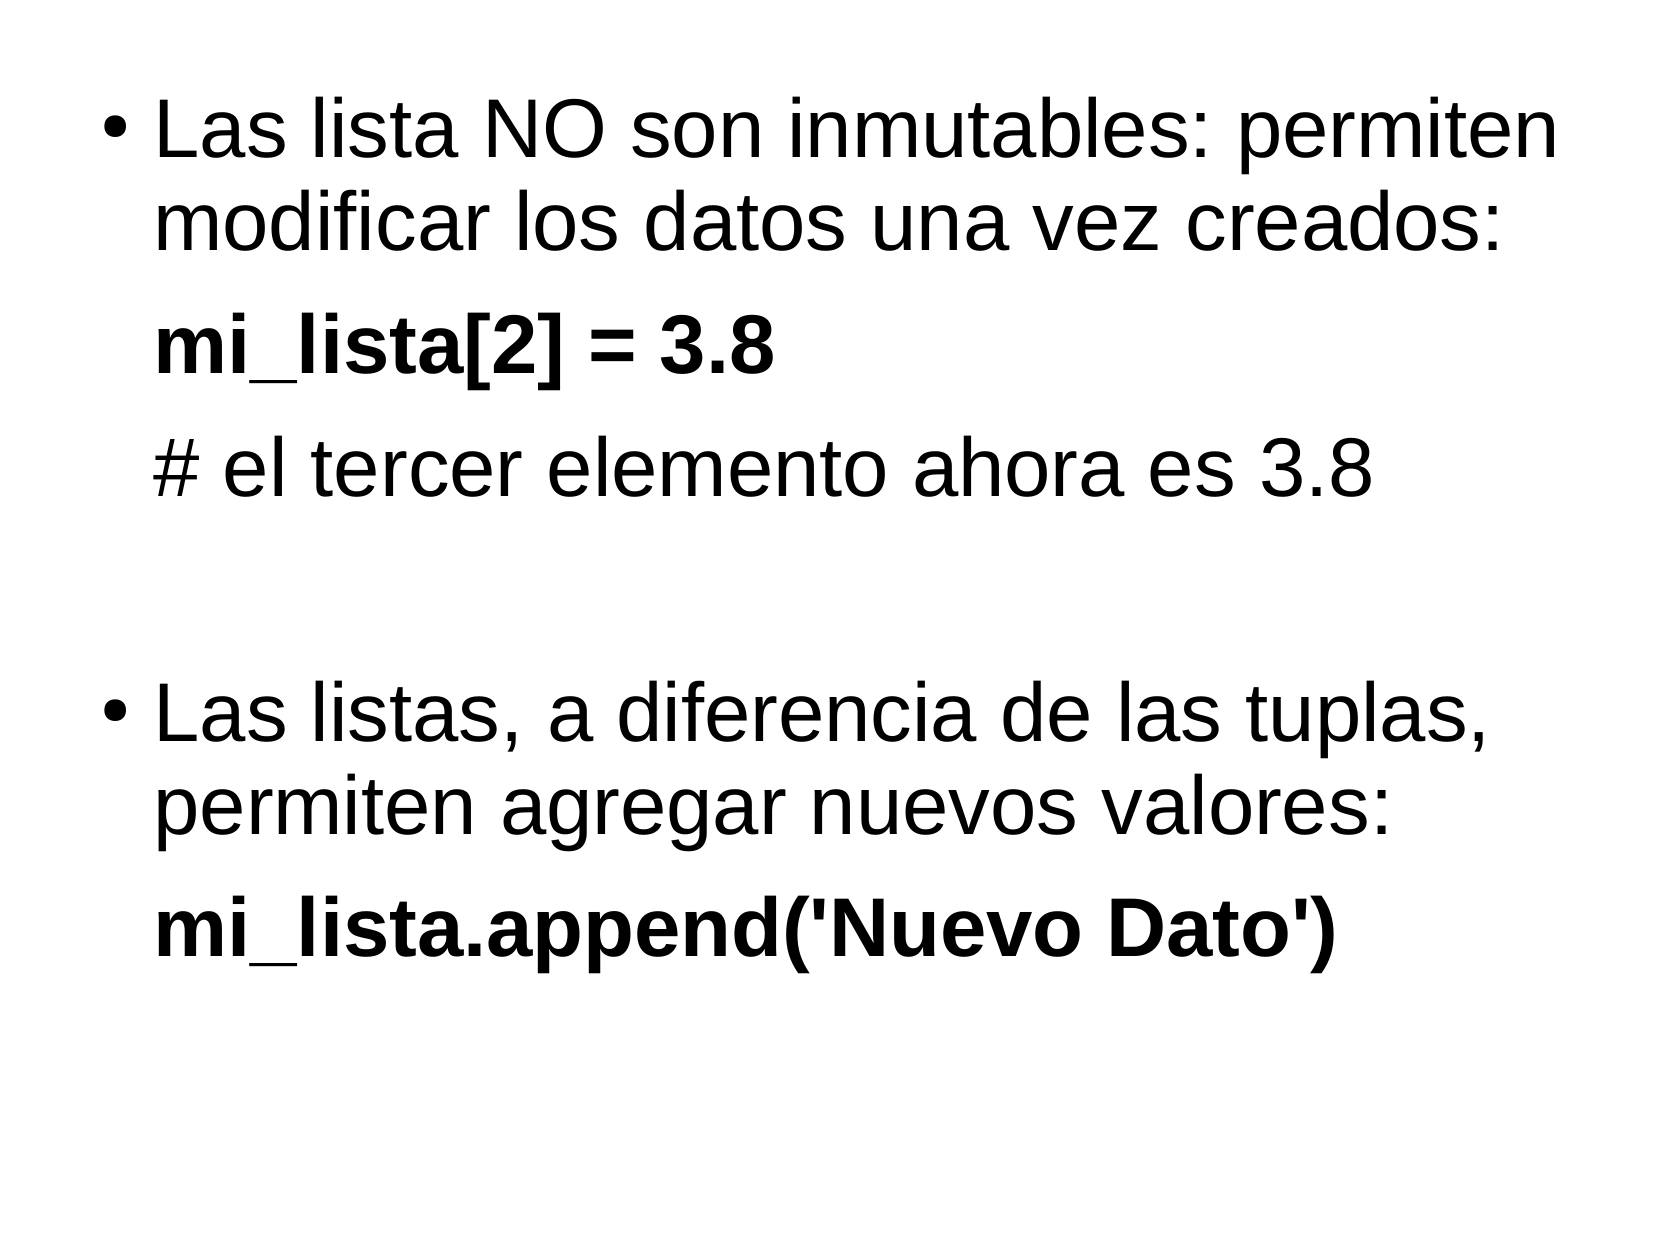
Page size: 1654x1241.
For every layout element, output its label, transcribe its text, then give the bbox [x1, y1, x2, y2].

list Las lista NO son inmutables: permiten modificar los datos una vez creados: mi_lista[2] = 3.8 # el tercer elemento ahora es 3.8 Las listas, a diferencia de las tuplas, permiten agregar nuevos valores: mi_lista.append('Nuevo Dato') [82, 82, 1571, 1123]
